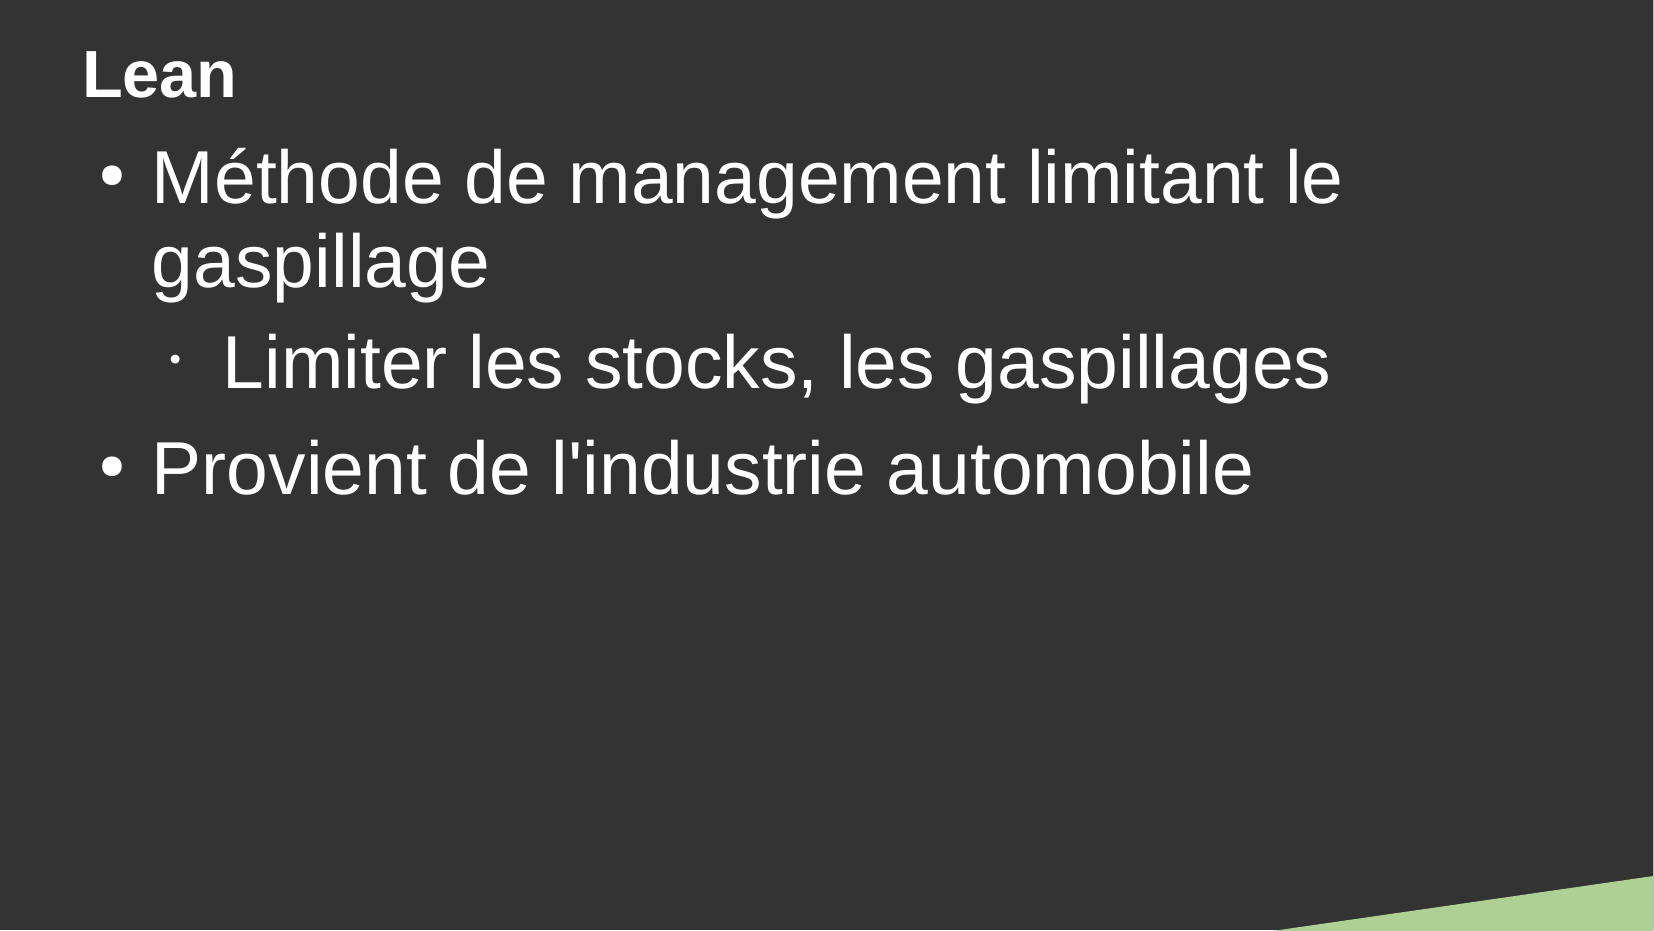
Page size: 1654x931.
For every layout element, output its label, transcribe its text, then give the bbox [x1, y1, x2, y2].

text_box [1272, 875, 1654, 931]
list Méthode de management limitant le gaspillage Limiter les stocks, les gaspillages Provient de l'industrie automobile [80, 135, 1620, 662]
title Lean [82, 37, 1571, 122]
